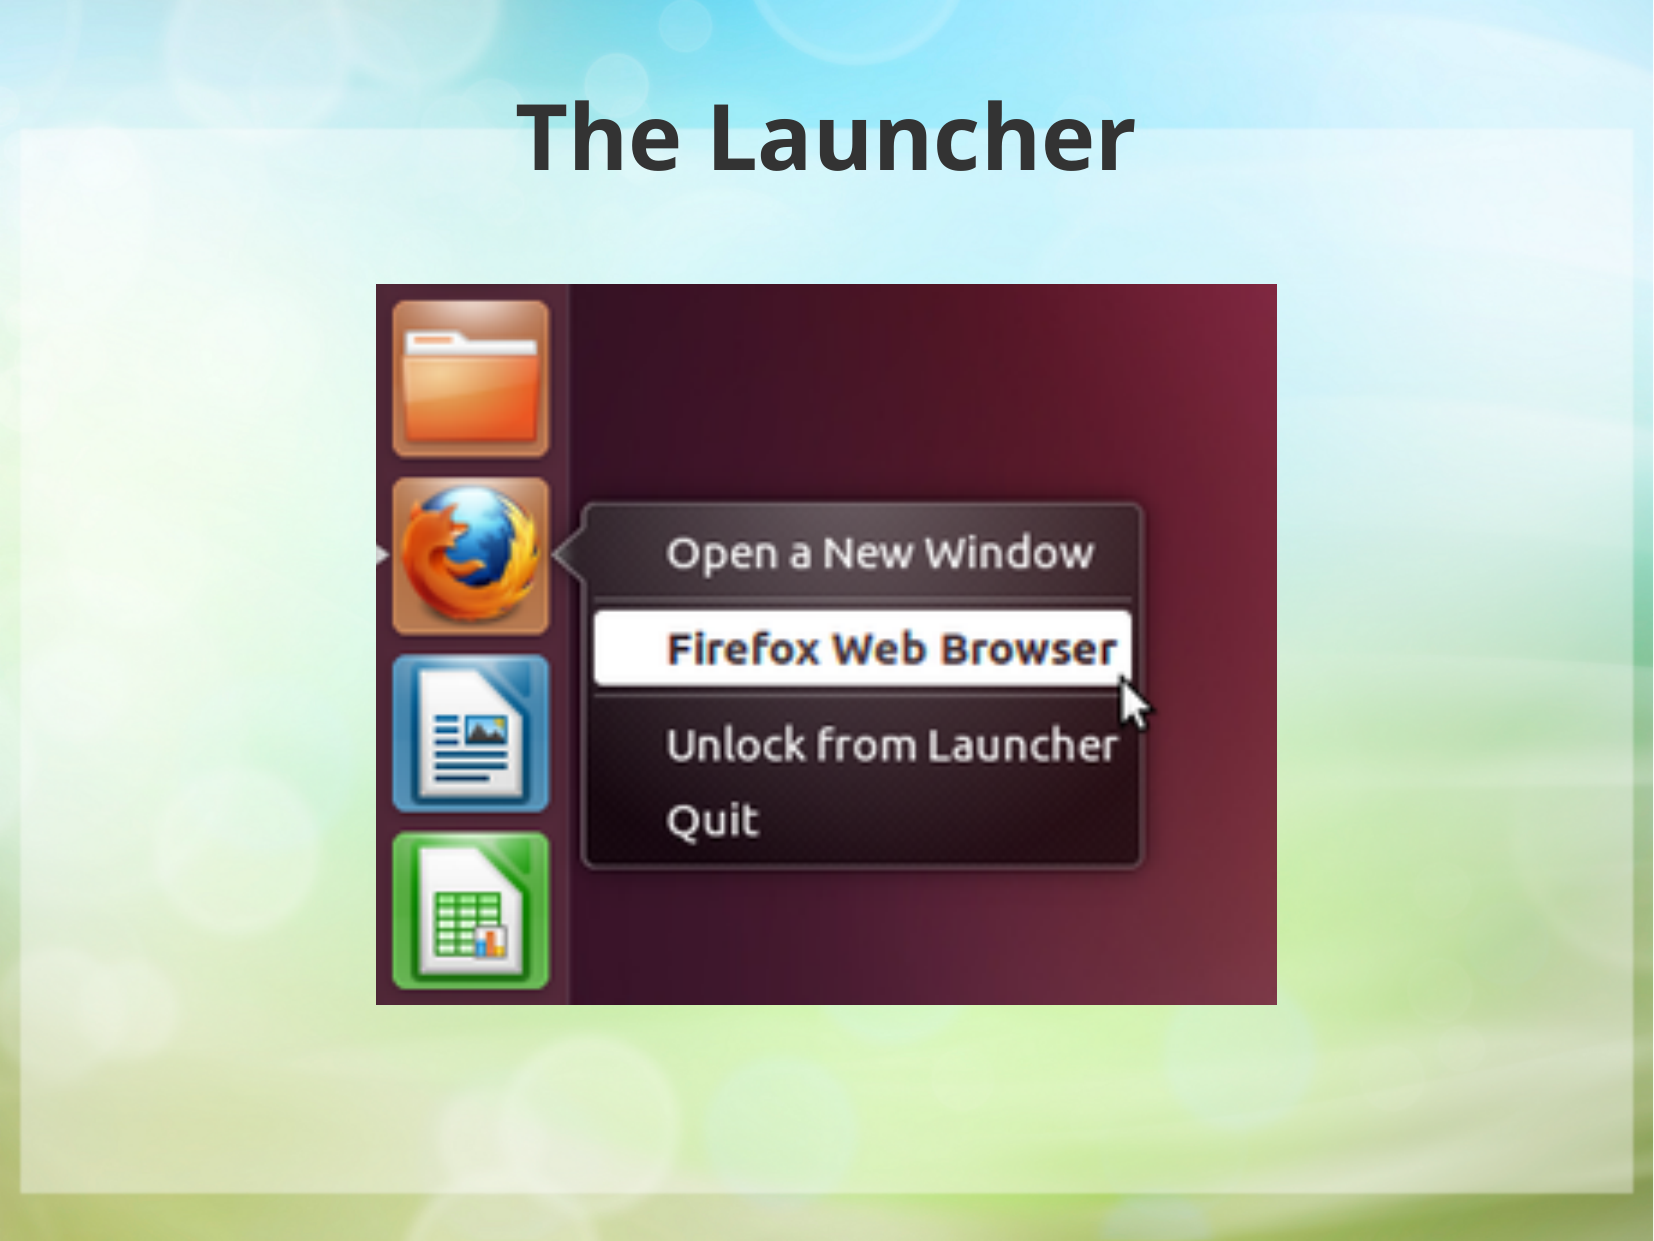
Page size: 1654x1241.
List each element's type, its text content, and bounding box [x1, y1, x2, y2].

title The Launcher [82, 60, 1571, 211]
picture [0, 0, 1654, 1241]
